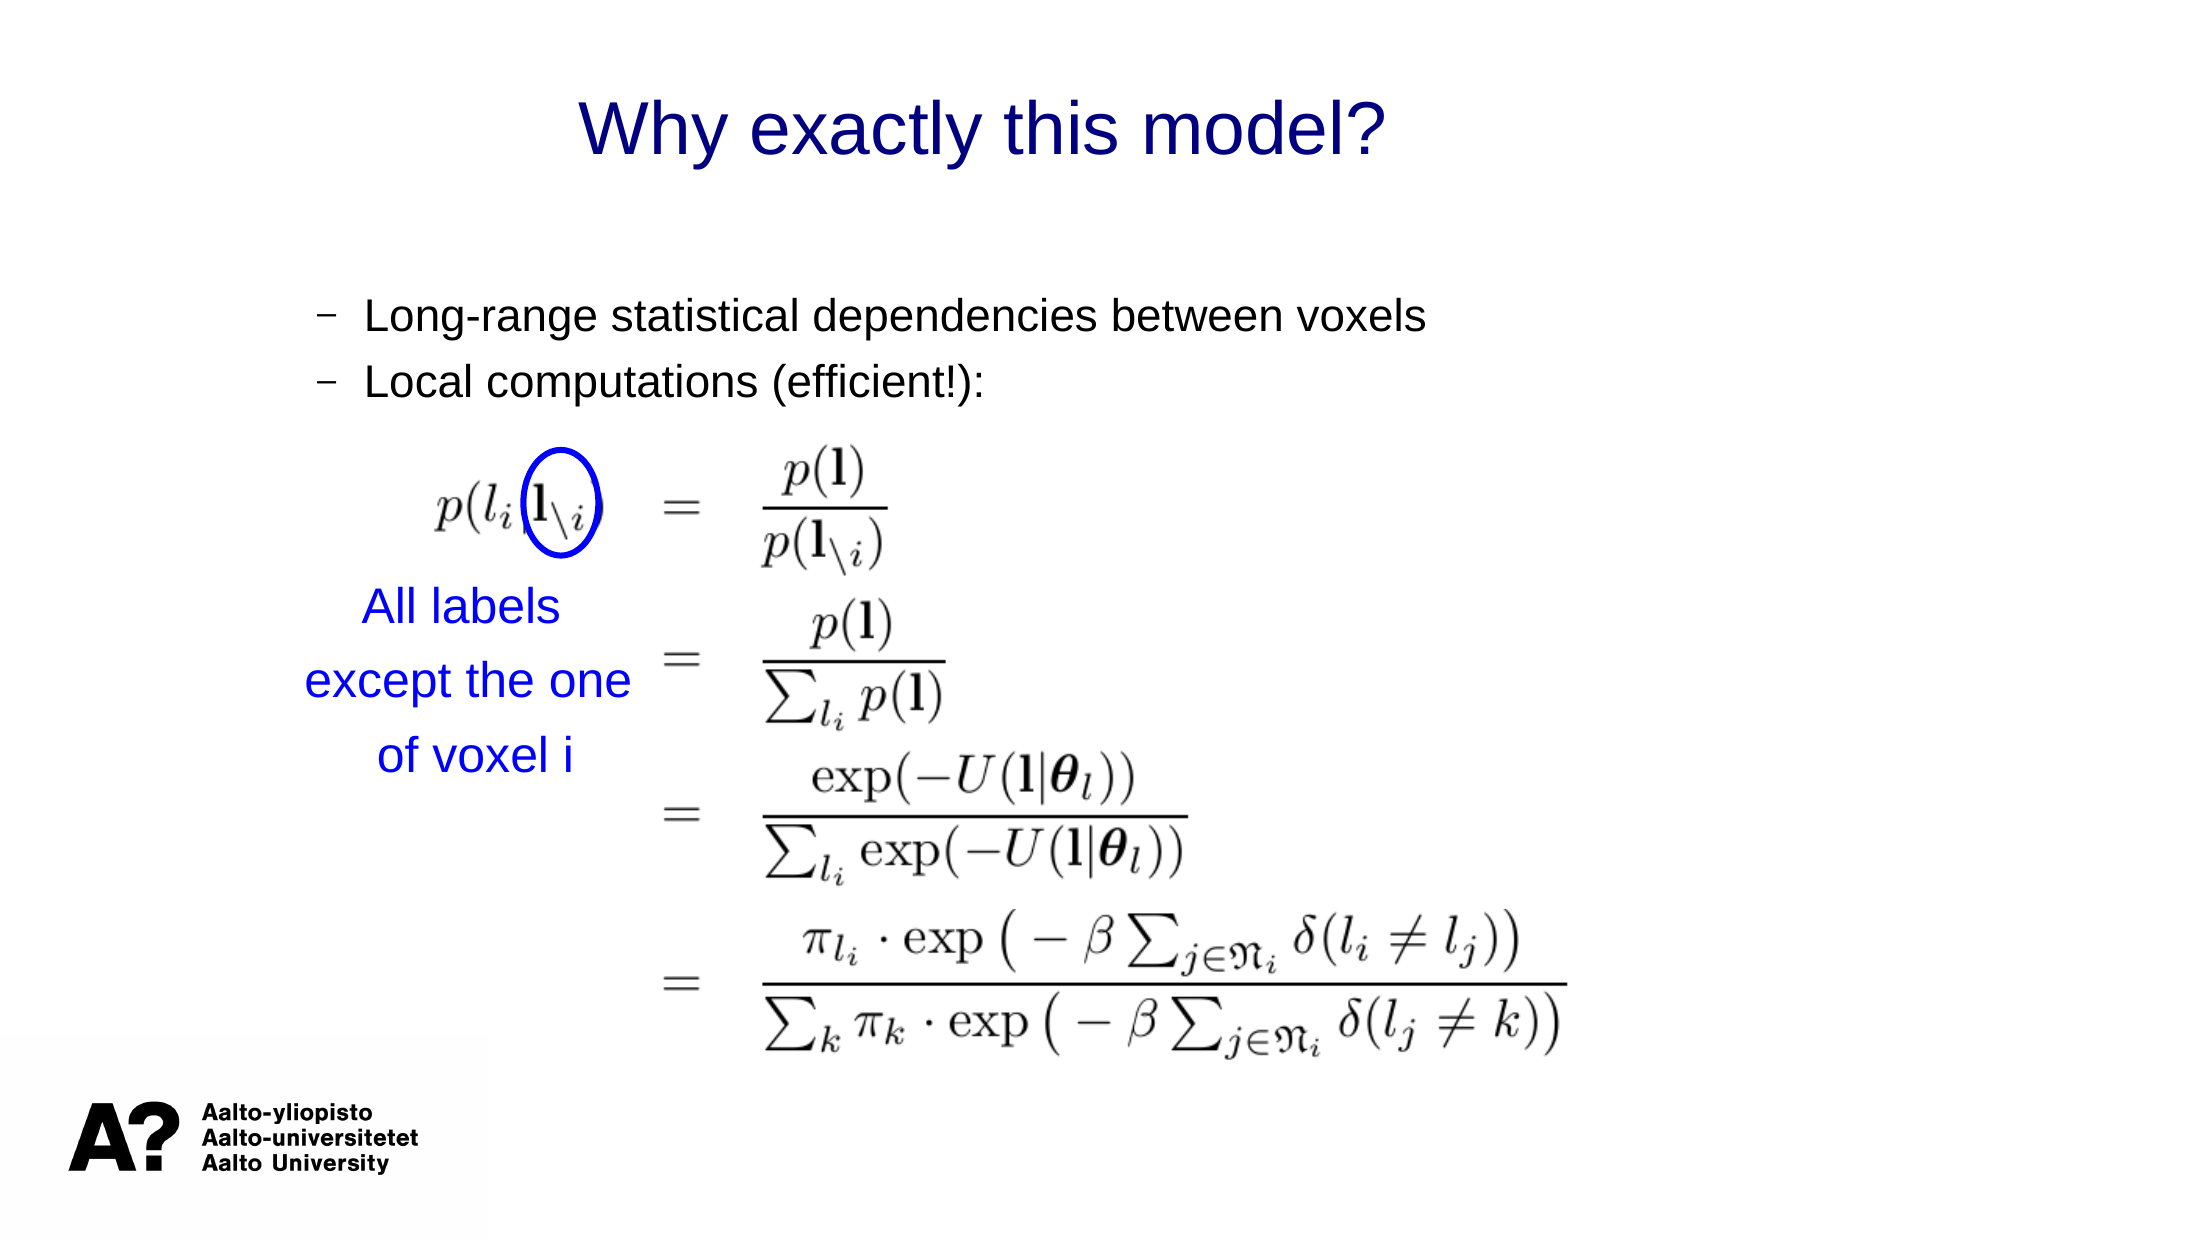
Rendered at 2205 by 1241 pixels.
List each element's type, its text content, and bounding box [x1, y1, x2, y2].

picture [647, 909, 1569, 1071]
title Why exactly this model? [326, 65, 1640, 179]
text_box All labels except the one of voxel i [289, 565, 747, 865]
list Long-range statistical dependencies between voxels Local computations (efficient!): [227, 278, 1653, 450]
picture [0, 1035, 488, 1239]
picture [433, 438, 1204, 892]
